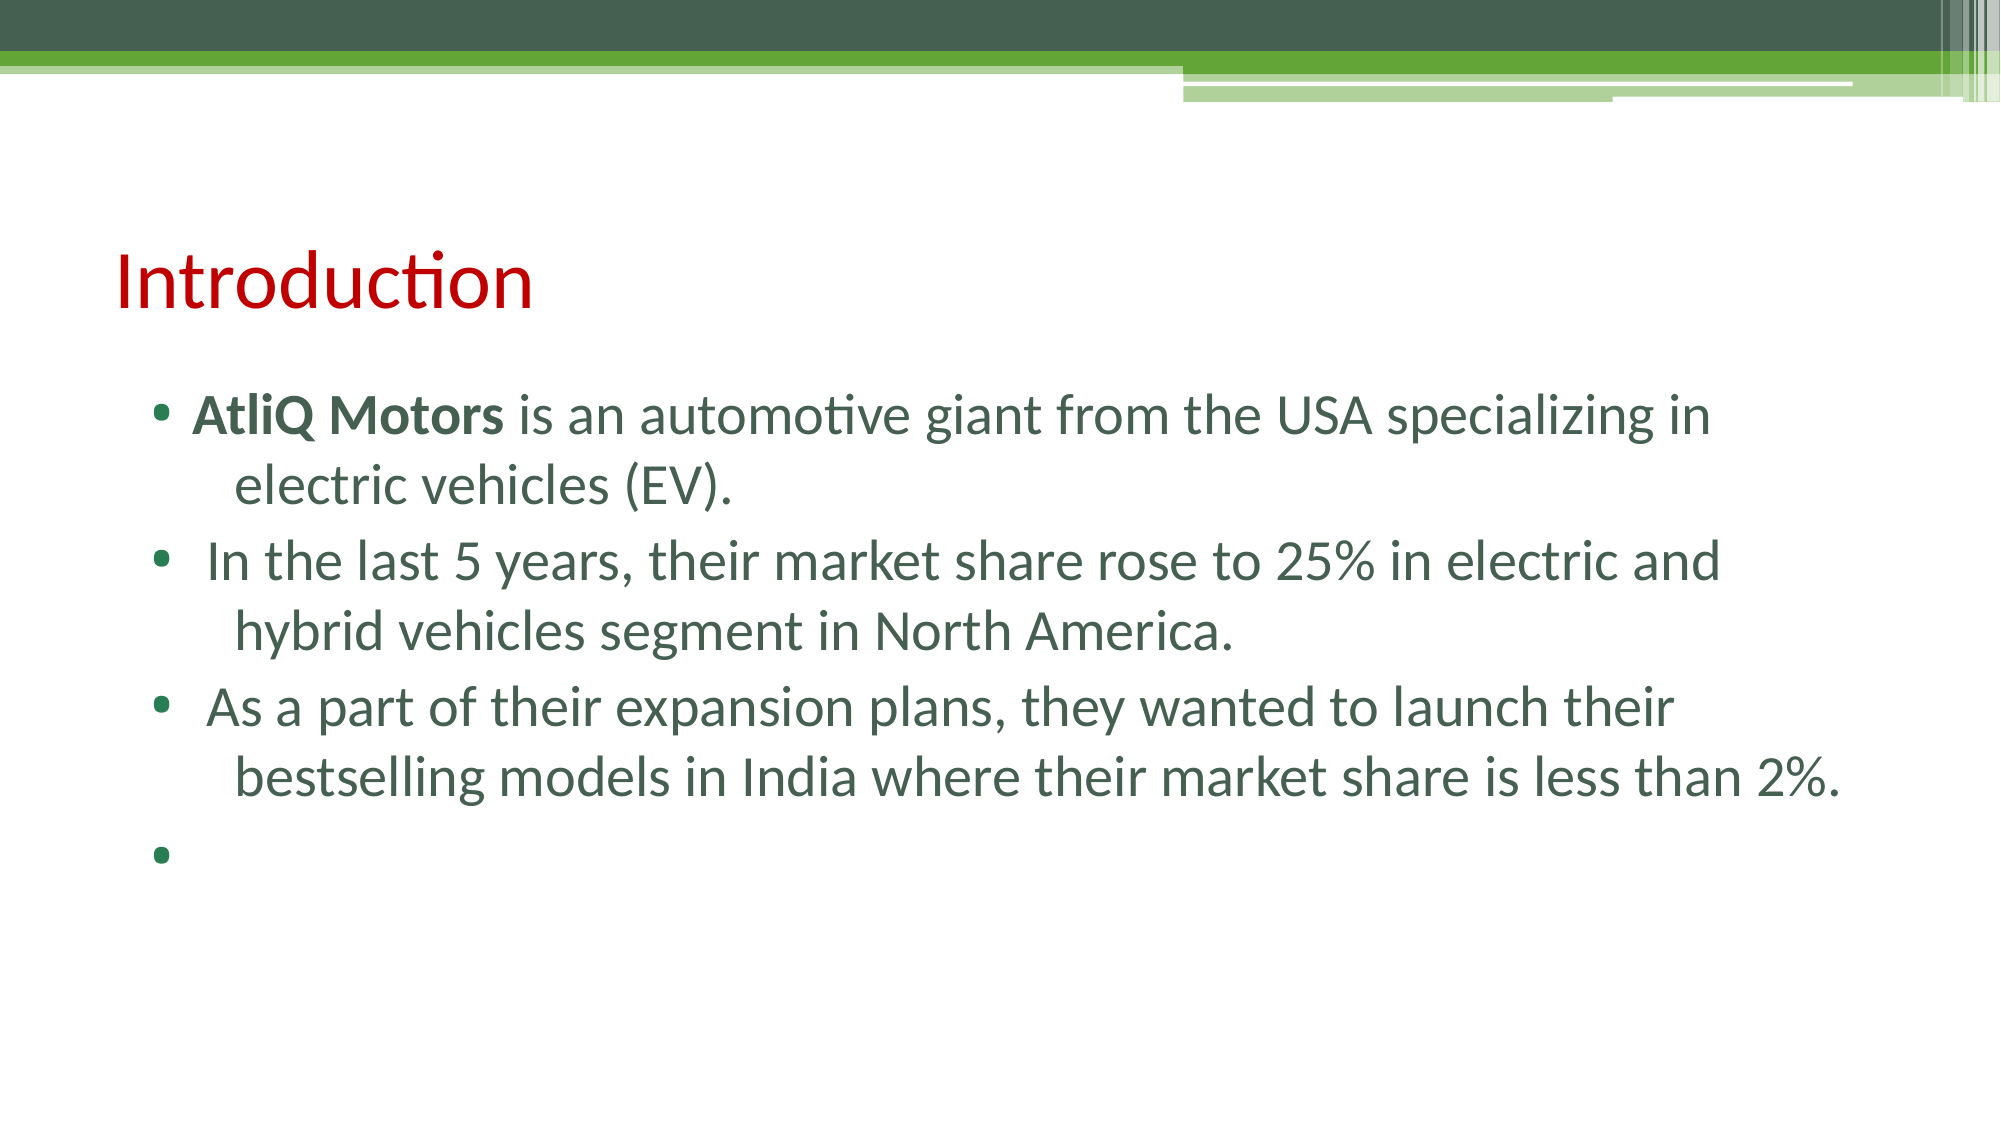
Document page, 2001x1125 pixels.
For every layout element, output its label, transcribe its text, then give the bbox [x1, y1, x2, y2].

list AtliQ Motors is an automotive giant from the USA specializing in electric vehicles (EV). In the last 5 years, their market share rose to 25% in electric and hybrid vehicles segment in North America. As a part of their expansion plans, they wanted to launch their bestselling models in India where their market share is less than 2%. [99, 368, 1900, 1079]
title Introduction [99, 187, 1900, 363]
